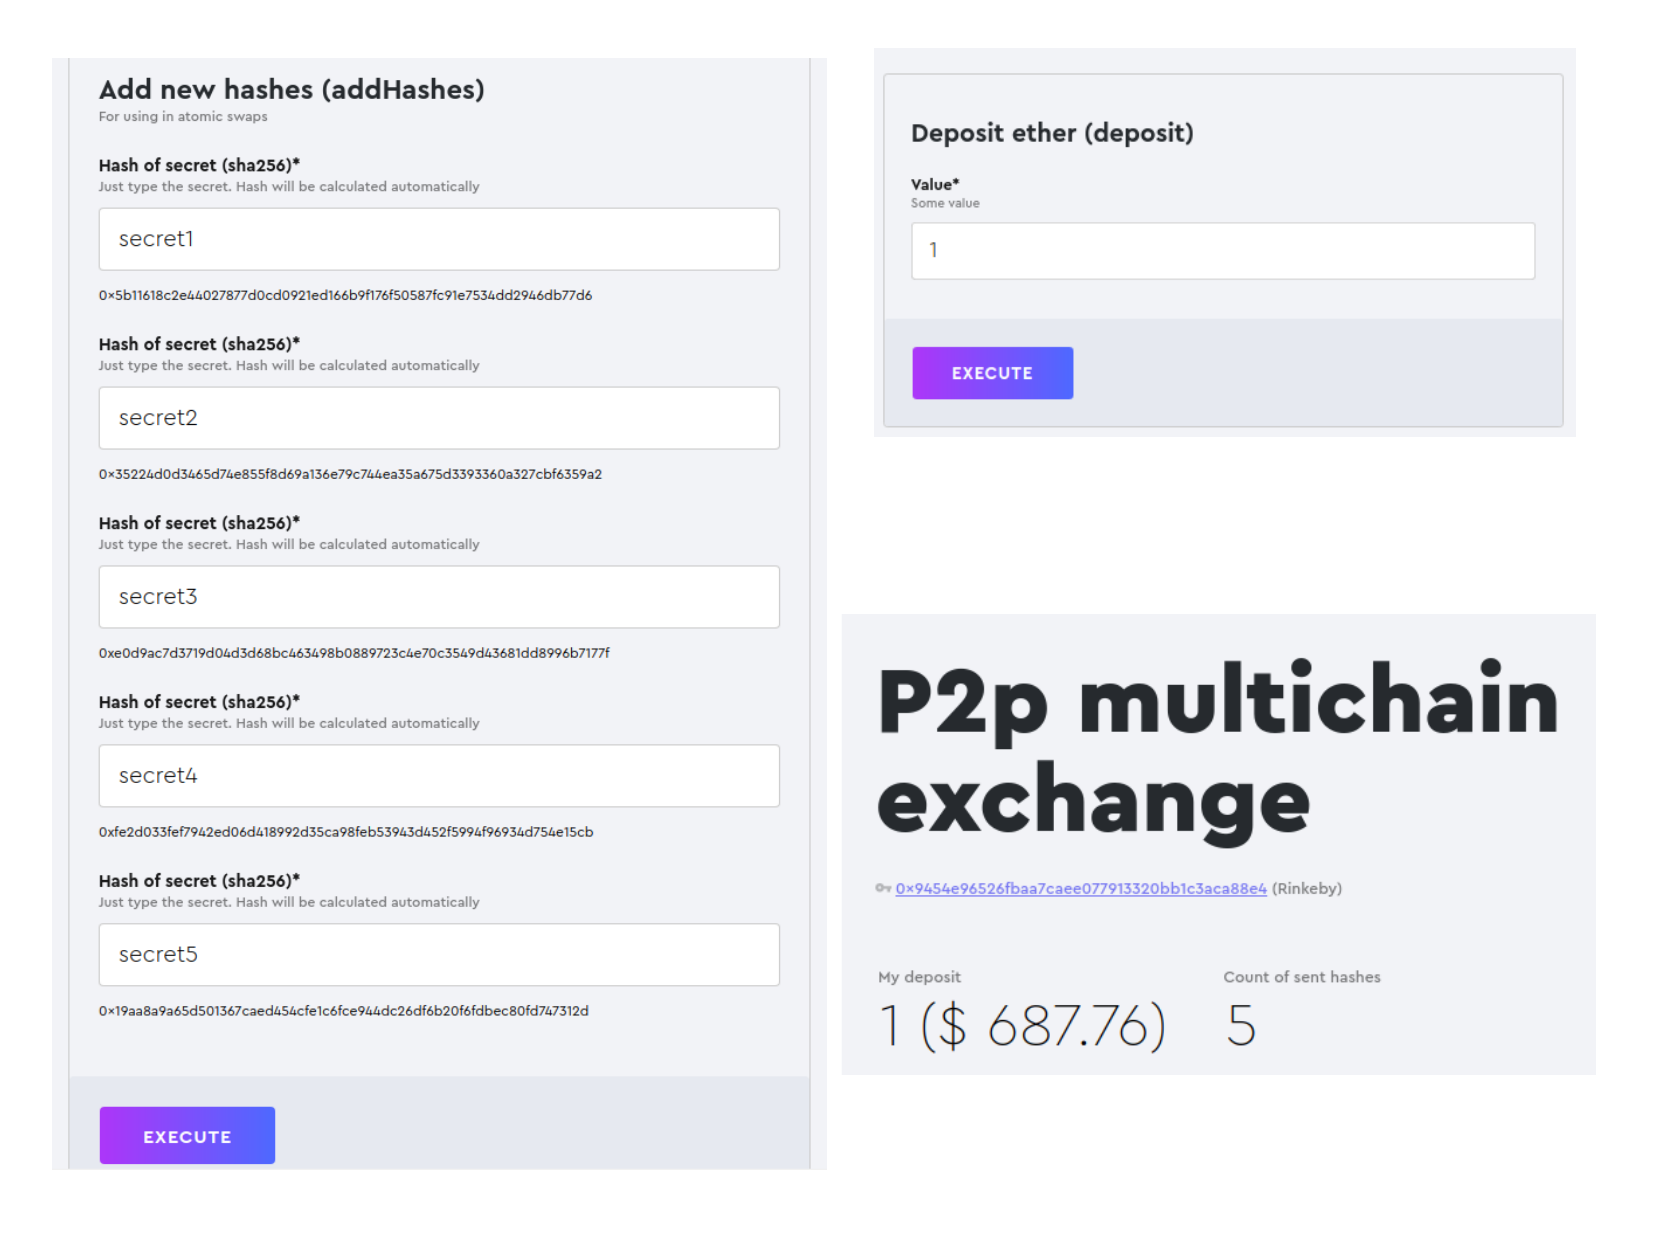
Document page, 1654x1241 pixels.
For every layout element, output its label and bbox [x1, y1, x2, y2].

picture [52, 58, 827, 1170]
picture [838, 614, 1596, 1075]
picture [874, 48, 1576, 438]
